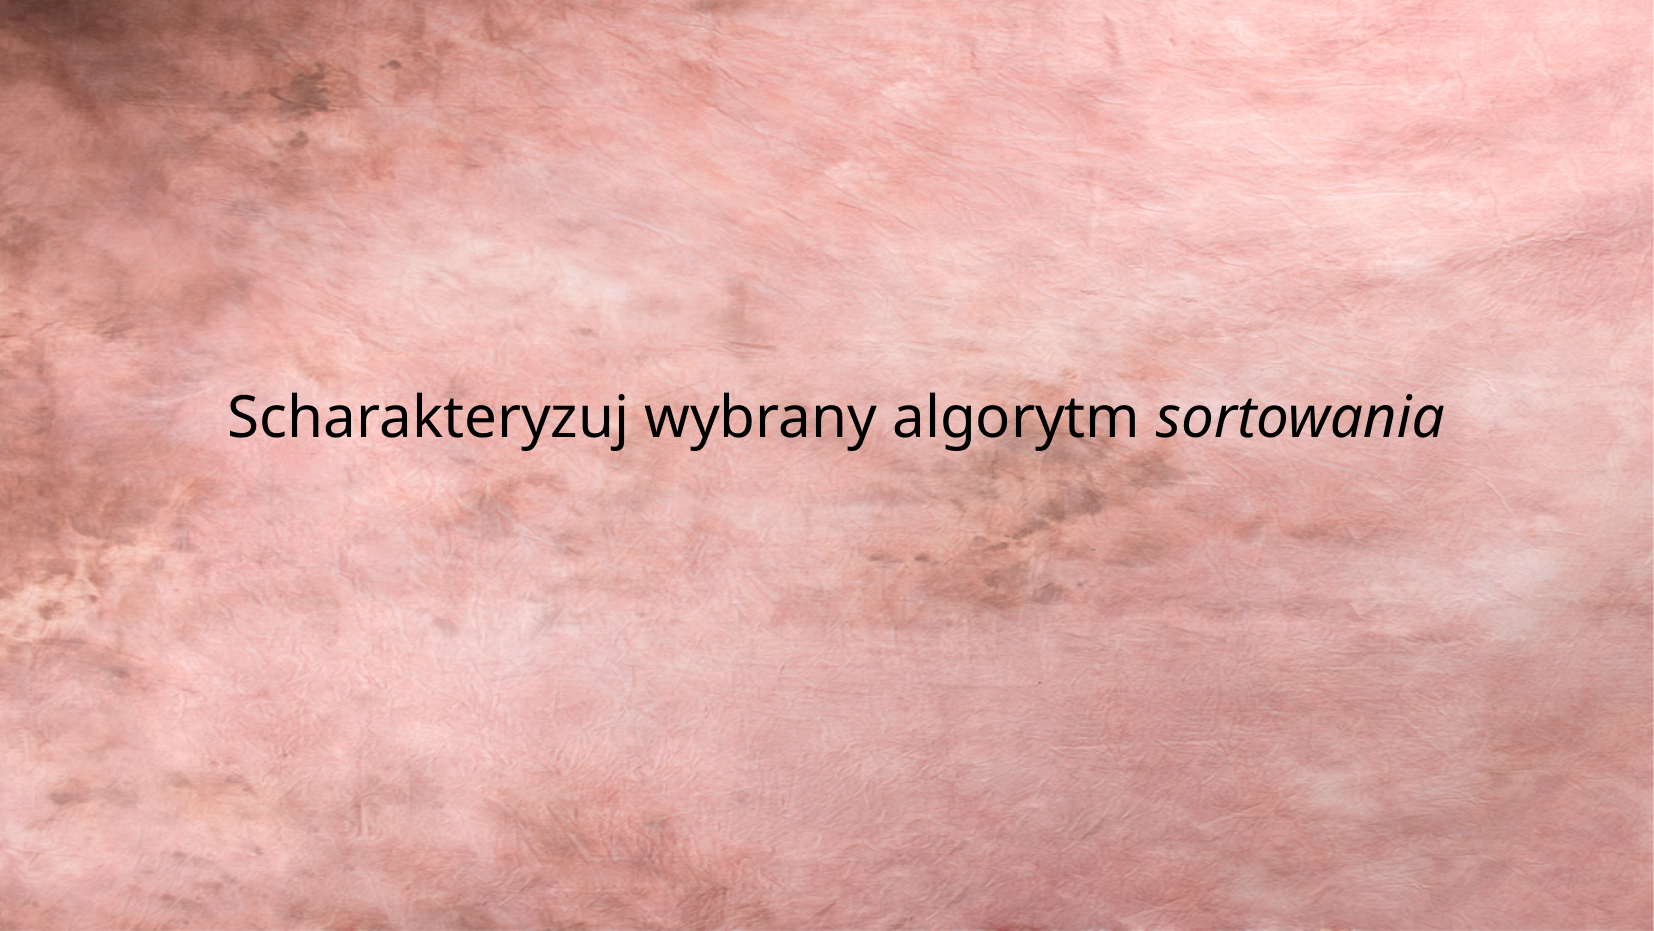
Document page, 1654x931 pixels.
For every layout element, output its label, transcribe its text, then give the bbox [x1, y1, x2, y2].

list Scharakteryzuj wybrany algorytm sortowania [56, 375, 1546, 916]
picture [0, 0, 1654, 931]
